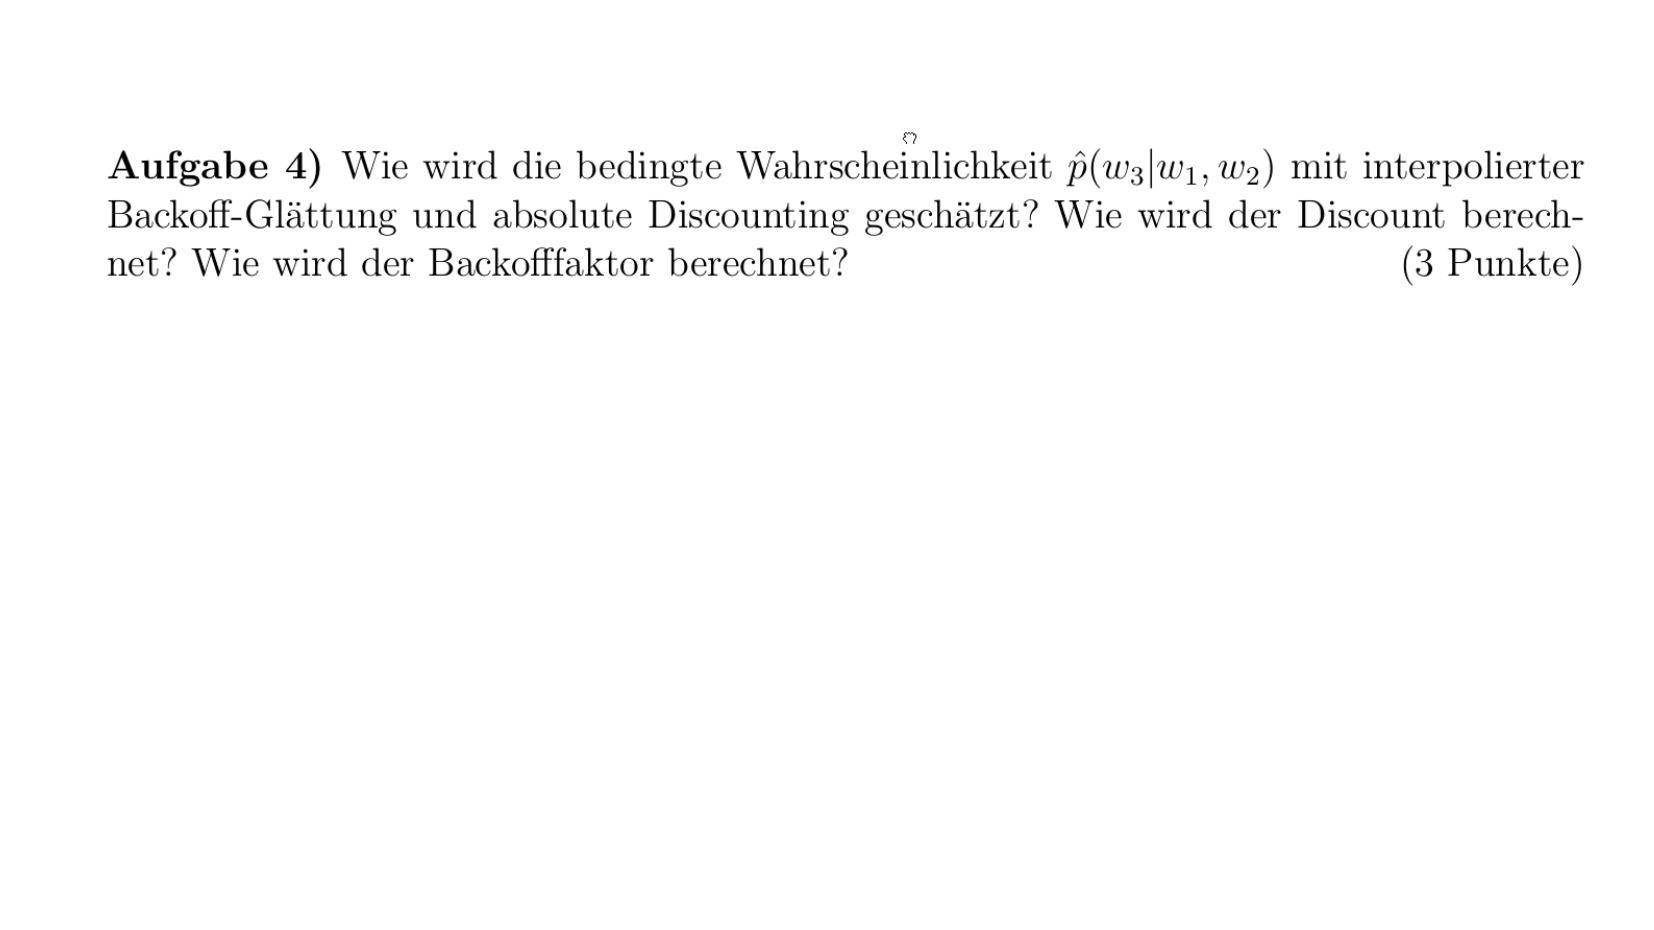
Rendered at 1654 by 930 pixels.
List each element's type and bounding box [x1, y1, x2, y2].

picture [90, 123, 1624, 331]
